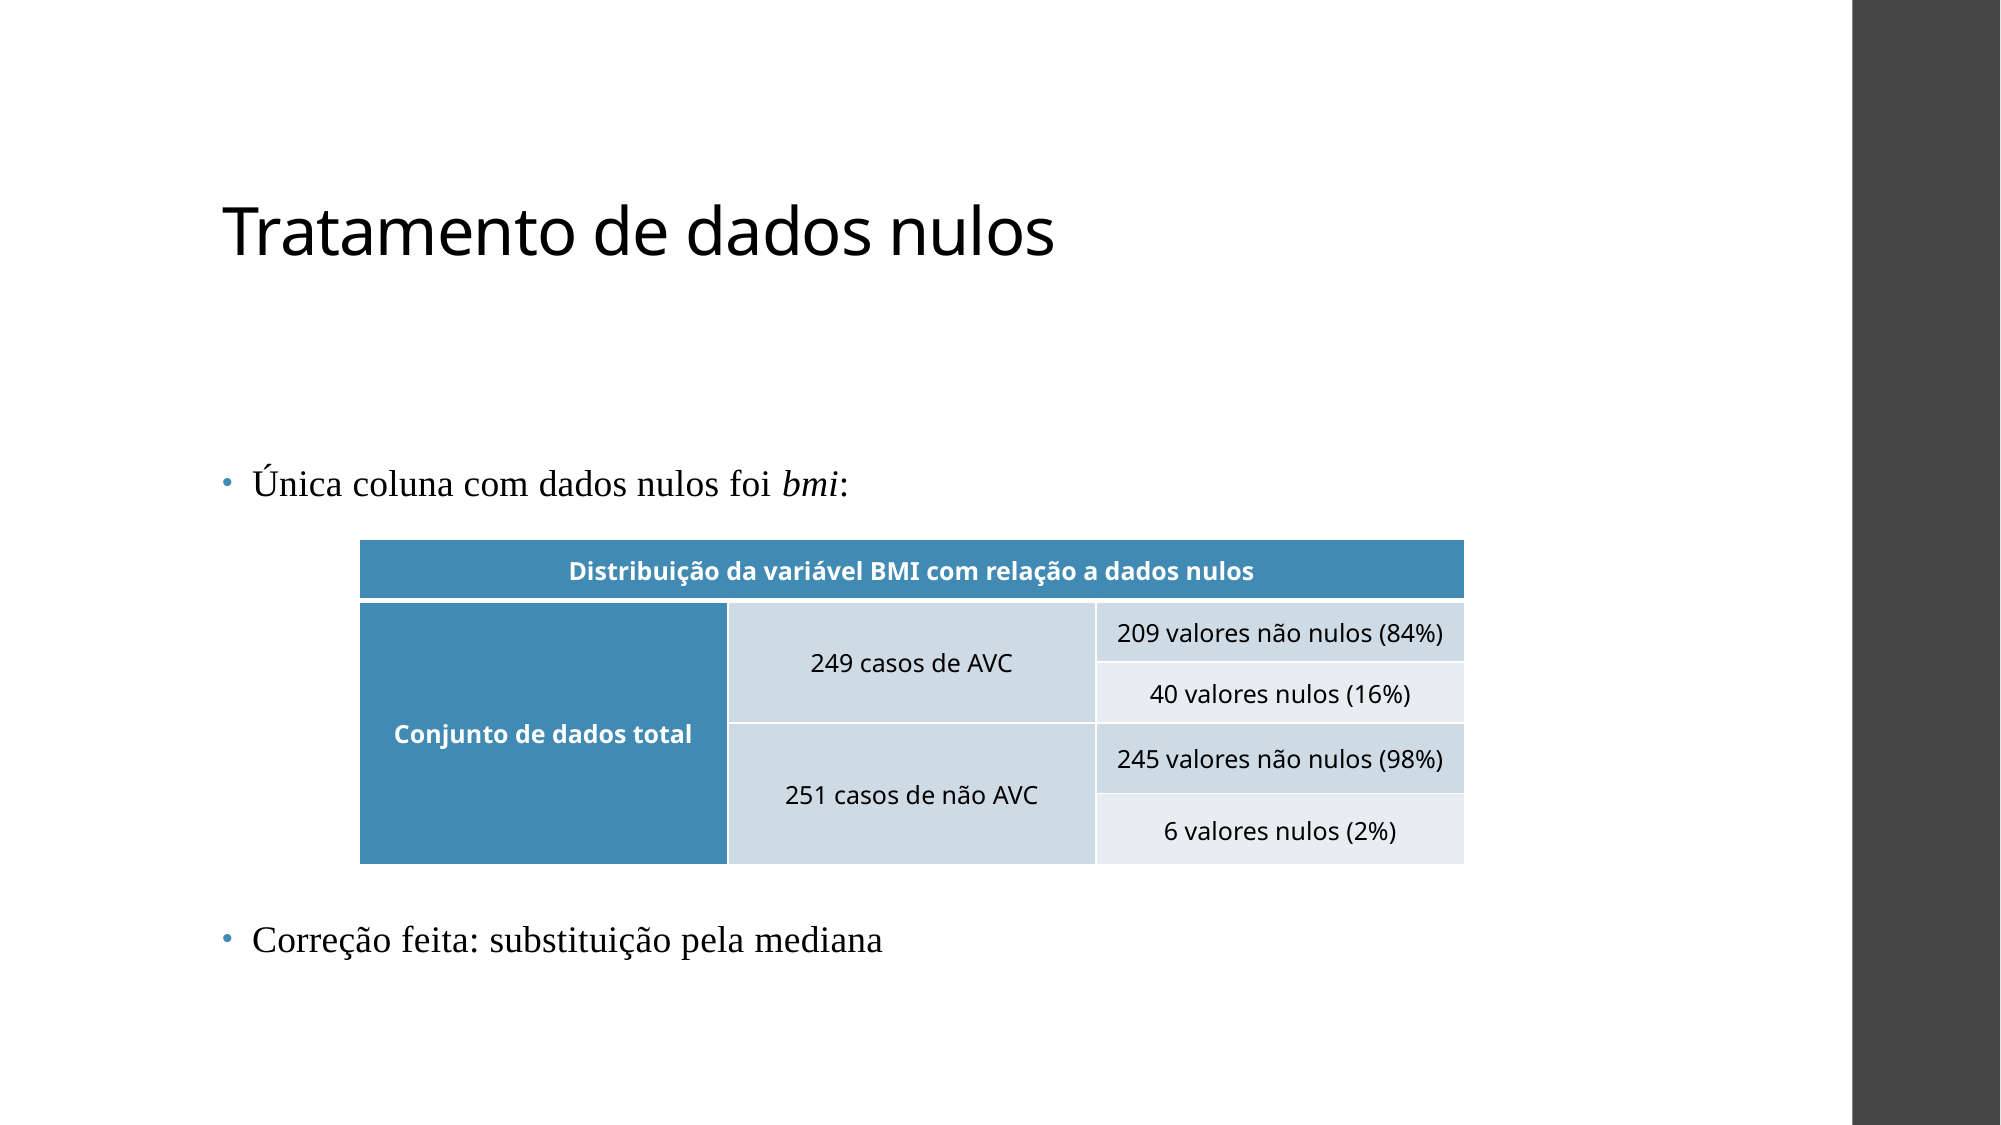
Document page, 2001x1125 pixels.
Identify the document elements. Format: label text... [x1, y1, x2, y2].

table_header Distribuição da variável BMI com relação a dados nulos [360, 540, 1464, 598]
table_cell 249 casos de AVC [729, 603, 1095, 722]
table_cell 209 valores não nulos (84%) [1097, 603, 1464, 661]
table_cell 6 valores nulos (2%) [1097, 794, 1464, 864]
table_cell Conjunto de dados total [360, 603, 727, 864]
table_cell 245 valores não nulos (98%) [1097, 724, 1464, 793]
list Única coluna com dados nulos foi bmi: Correção feita: substituição pela mediana [206, 299, 1617, 1014]
title Tratamento de dados nulos [206, 60, 1797, 278]
table_cell 40 valores nulos (16%) [1097, 663, 1464, 722]
table_cell 251 casos de não AVC [729, 724, 1095, 864]
